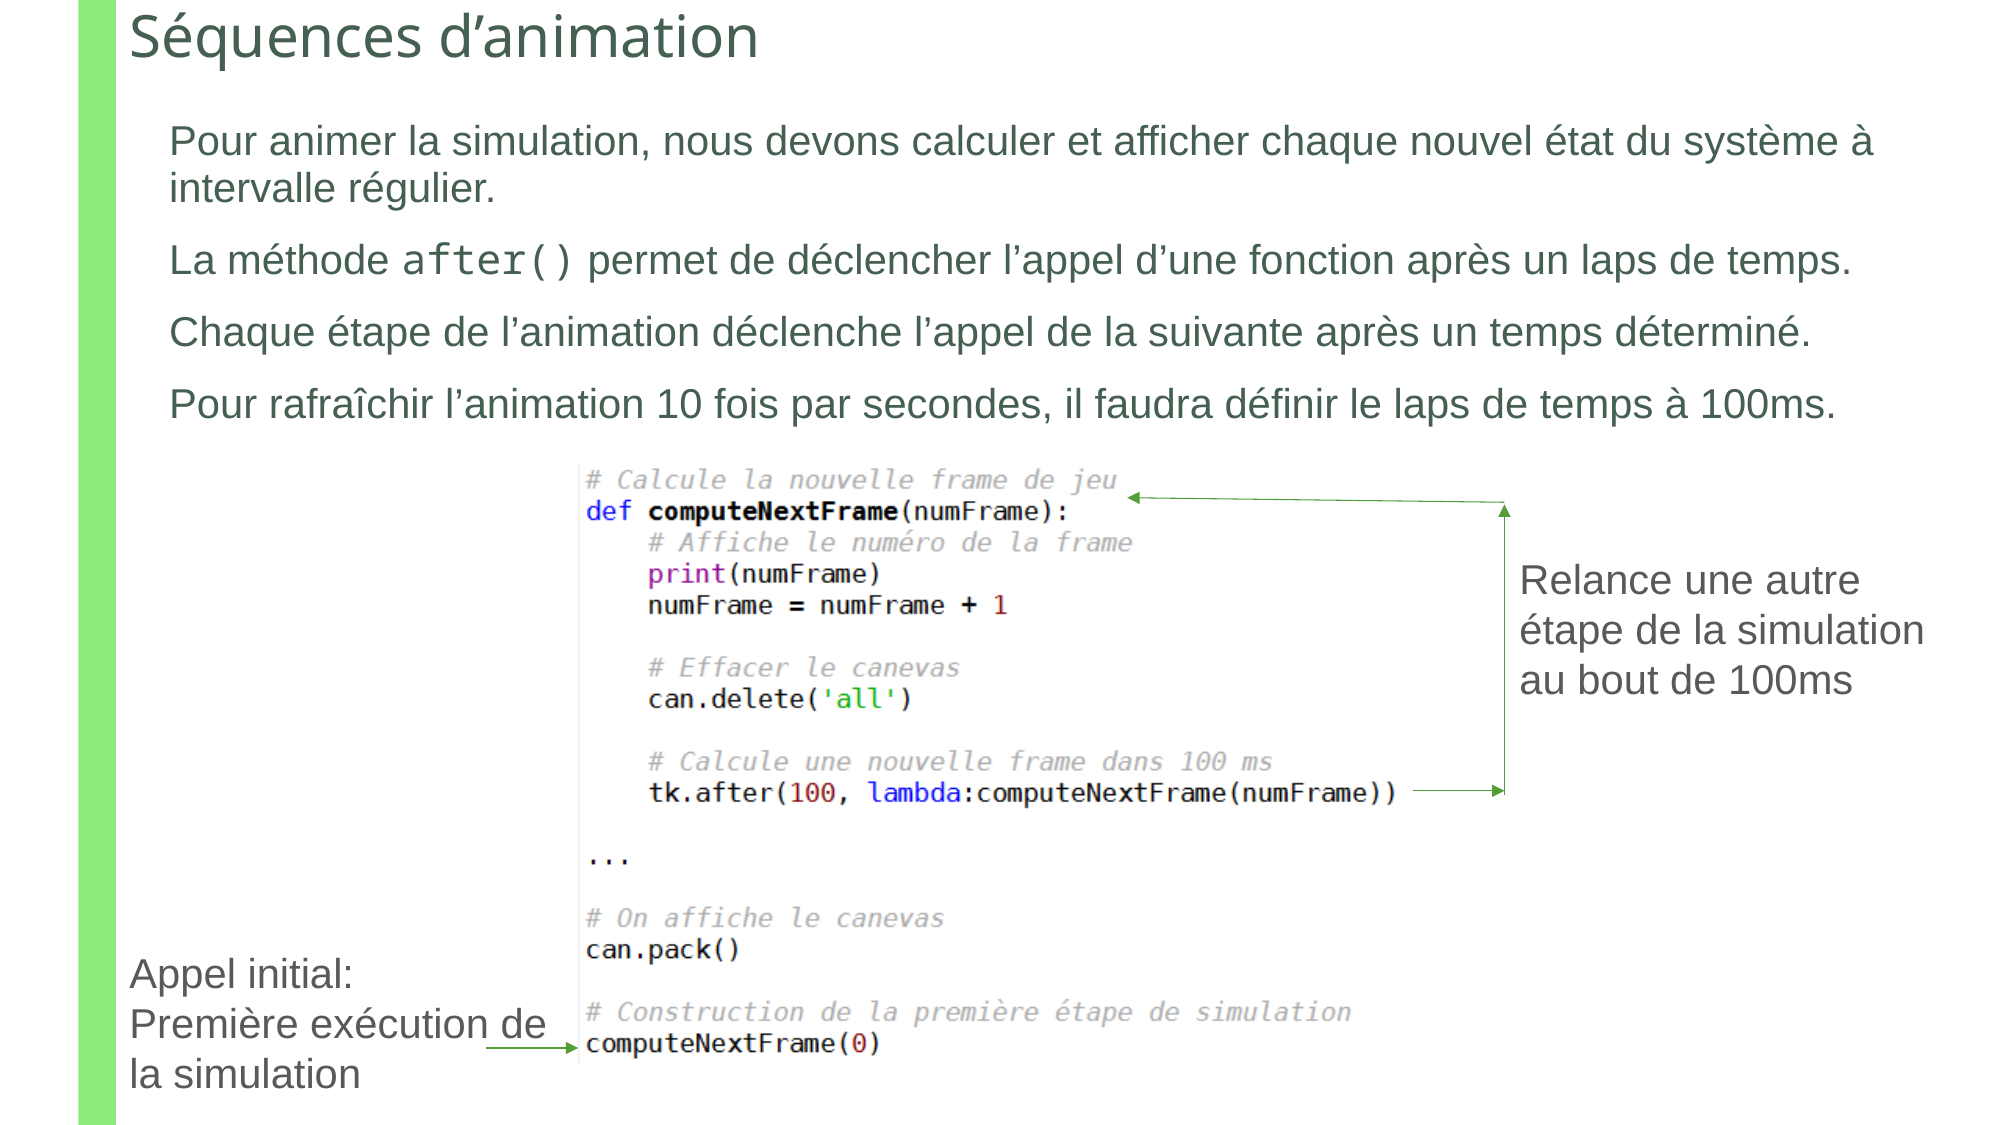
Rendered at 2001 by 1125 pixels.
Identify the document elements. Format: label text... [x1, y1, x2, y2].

title Séquences d’animation [114, 0, 2000, 107]
picture [578, 464, 1413, 1065]
list Pour animer la simulation, nous devons calculer et afficher chaque nouvel état du système à intervalle régulier. La méthode after() permet de déclencher l’appel d’une fonction après un laps de temps. Chaque étape de l’animation déclenche l’appel de la suivante après un temps déterminé. Pour rafraîchir l’animation 10 fois par secondes, il faudra définir le laps de temps à 100ms. [154, 110, 2000, 1125]
text_box Appel initial: Première exécution de la simulation [114, 939, 595, 1105]
text_box Relance une autre étape de la simulation au bout de 100ms [1504, 545, 1962, 711]
